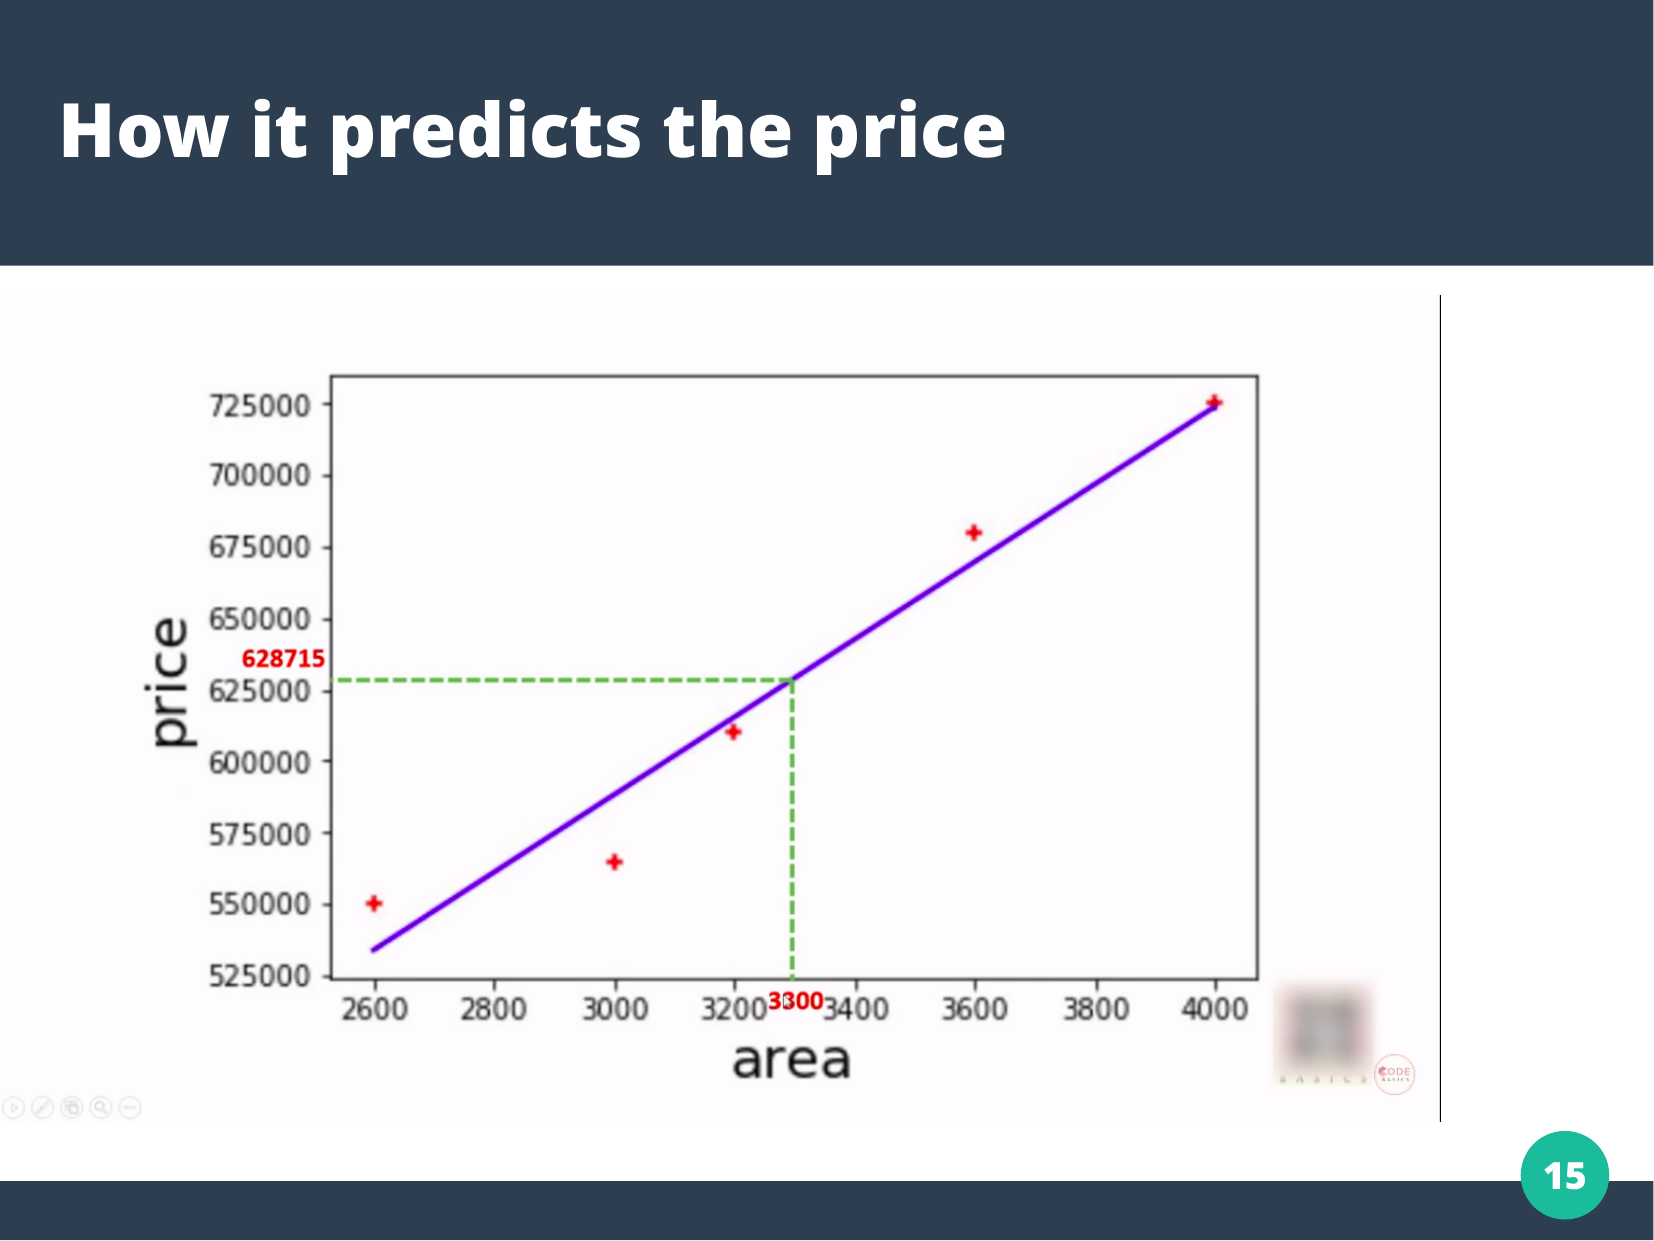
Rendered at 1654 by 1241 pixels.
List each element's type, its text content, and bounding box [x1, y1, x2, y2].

picture [0, 295, 1441, 1122]
title How it predicts the price [59, 49, 1595, 207]
